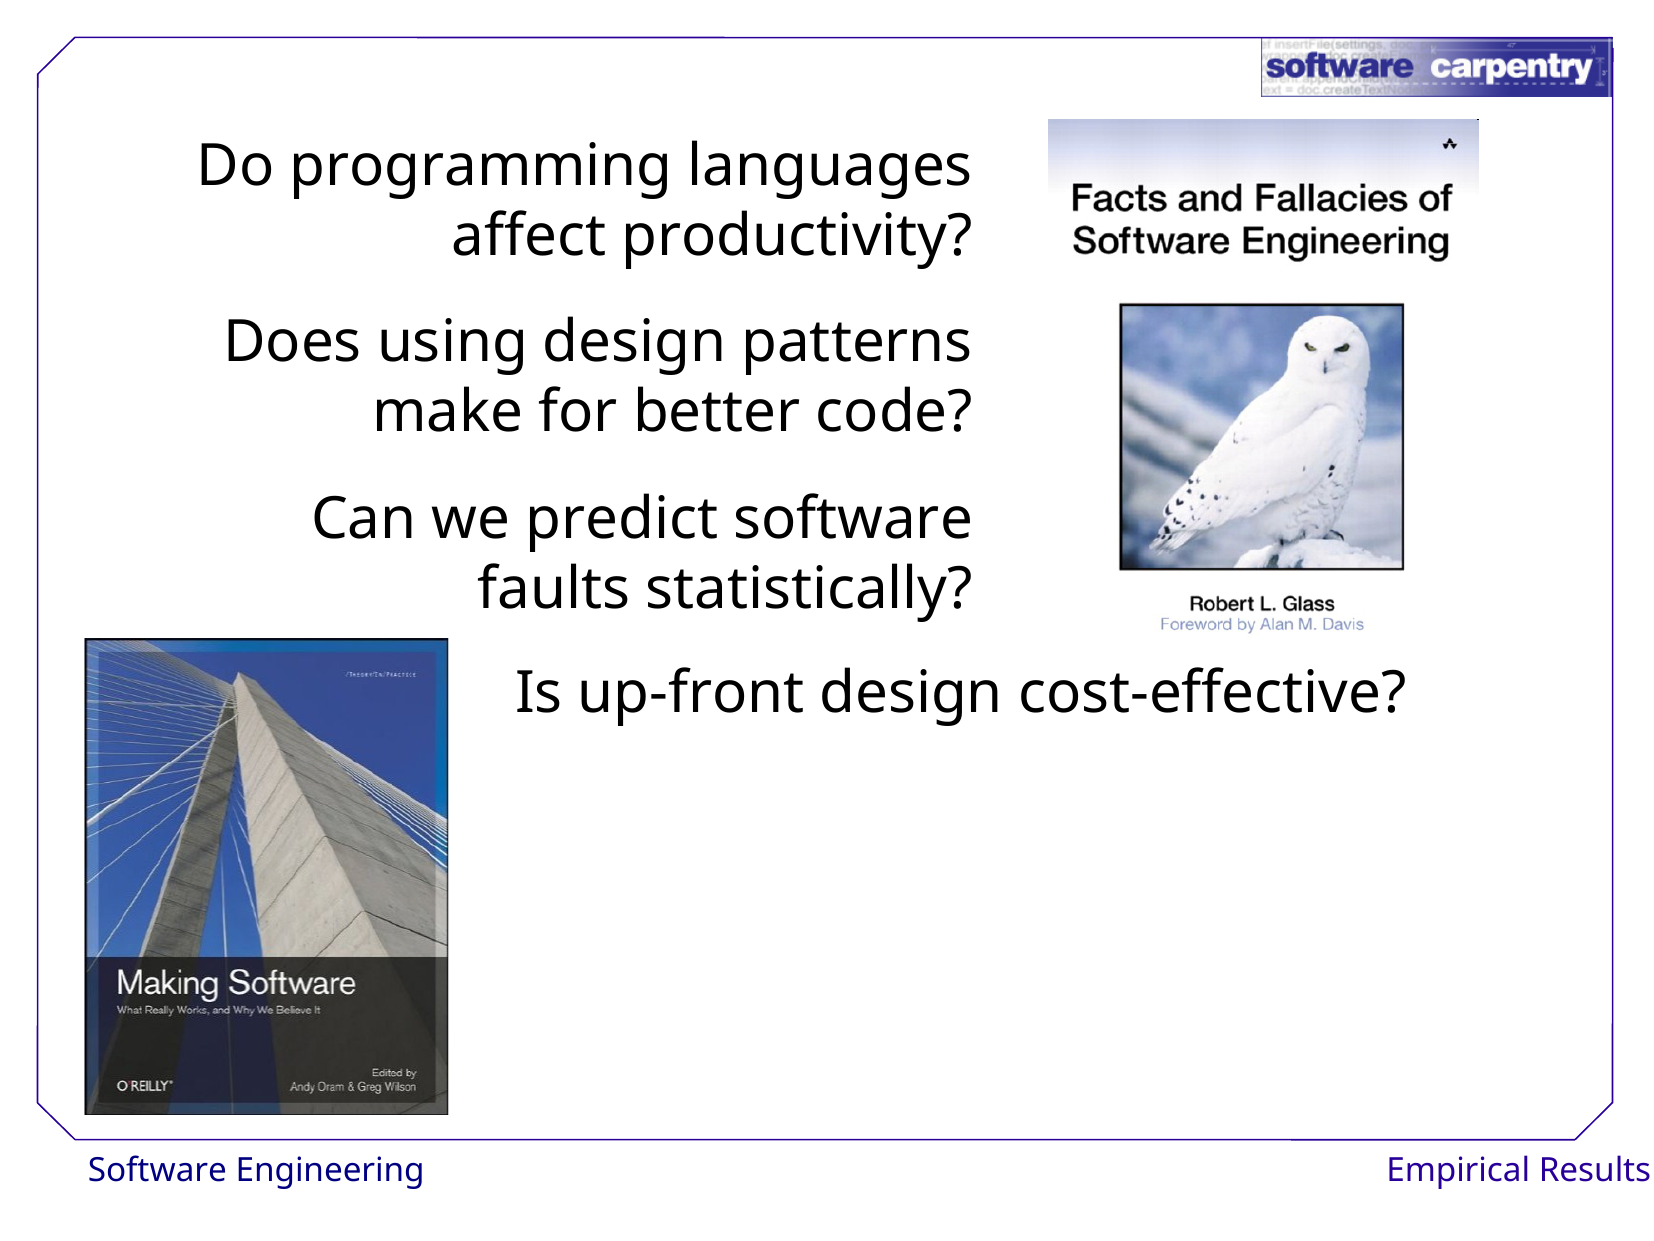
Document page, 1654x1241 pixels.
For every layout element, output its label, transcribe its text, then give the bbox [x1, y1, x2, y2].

picture [1261, 39, 1613, 97]
picture [84, 638, 449, 1115]
picture [1048, 119, 1479, 658]
text_box Do programming languages affect productivity? Does using design patterns make for better code? Can we predict software faults statistically? [165, 119, 988, 628]
text_box Is up-front design cost-effective? [500, 629, 1574, 733]
